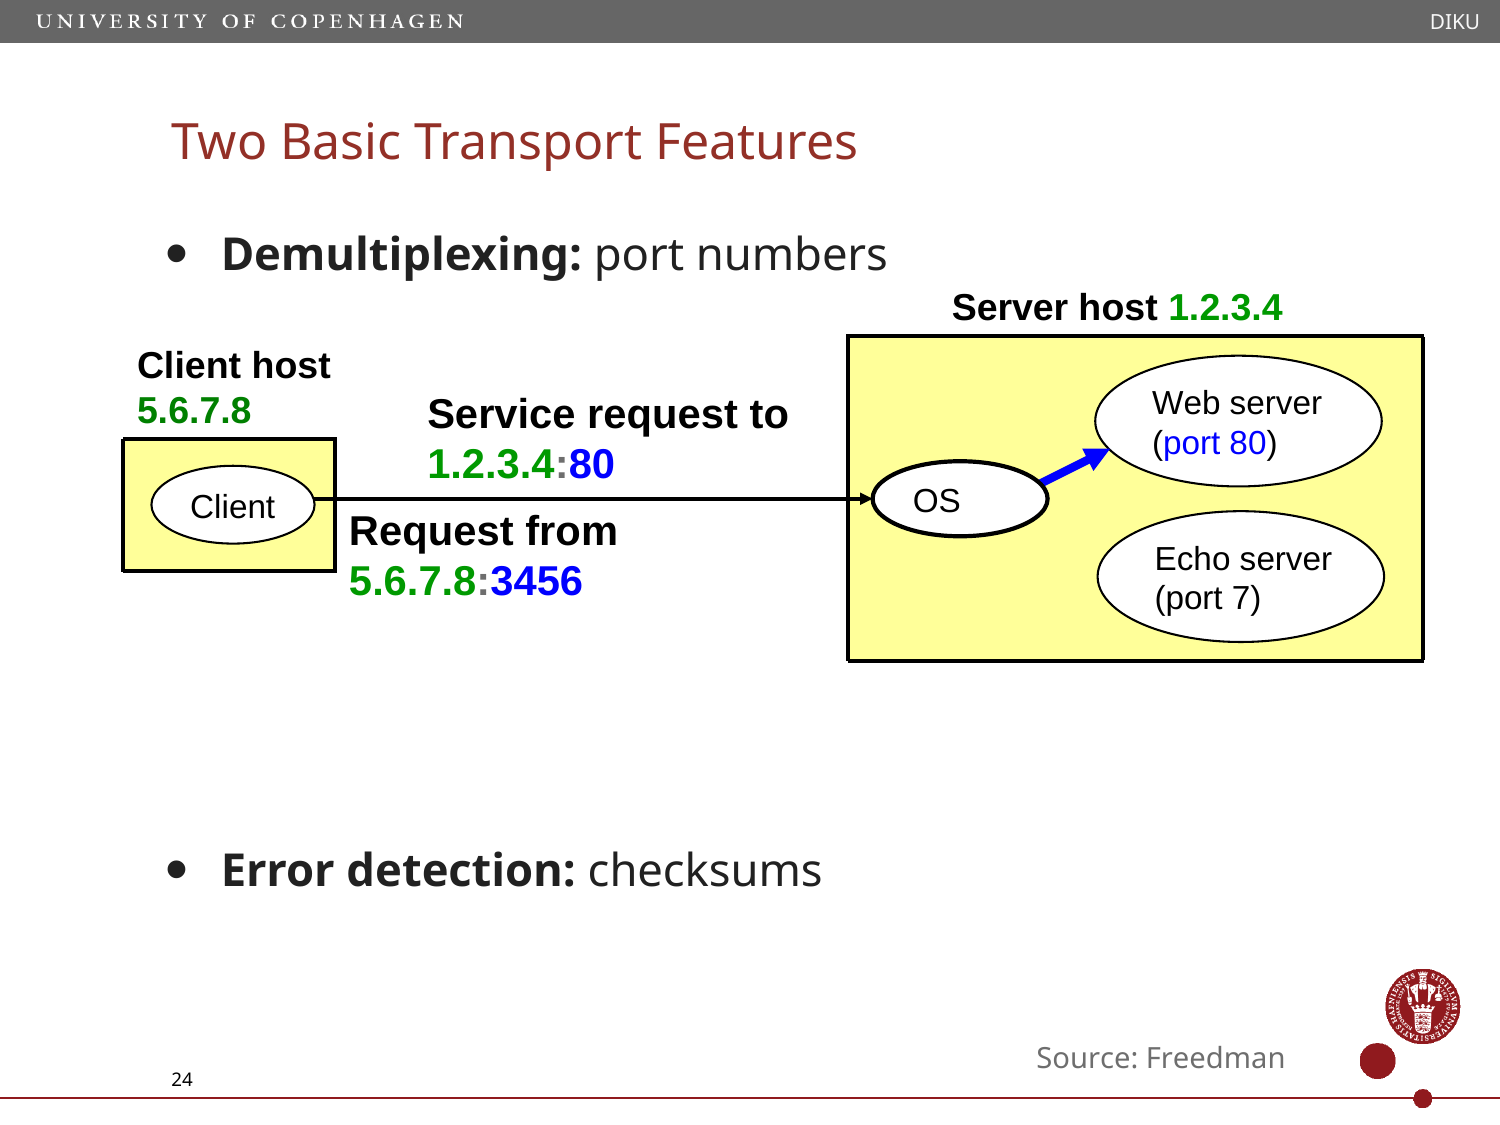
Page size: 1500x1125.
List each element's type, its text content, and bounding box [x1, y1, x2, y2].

text_box Server host 1.2.3.4 [937, 274, 1298, 336]
text_box Client host 5.6.7.8 [122, 333, 346, 439]
title Two Basic Transport Features [171, 75, 1329, 171]
text_box <number> [171, 1067, 522, 1092]
text_box Web server (port 80) [1095, 355, 1382, 487]
text_box Client [151, 465, 315, 544]
text_box OS [872, 461, 1048, 537]
text_box Echo server (port 7) [1097, 511, 1385, 642]
text_box [847, 336, 1423, 662]
text_box Request from 5.6.7.8:3456 [334, 495, 741, 612]
list Demultiplexing: port numbers Error detection: checksums [165, 225, 1324, 495]
list Demultiplexing: port numbers Error detection: checksums [165, 501, 1324, 900]
text_box [122, 439, 336, 571]
picture [0, 910, 1500, 1122]
text_box Source: Freedman [1021, 1031, 1341, 1083]
text_box DIKU [469, 0, 1495, 43]
text_box Service request to 1.2.3.4:80 [412, 379, 895, 496]
